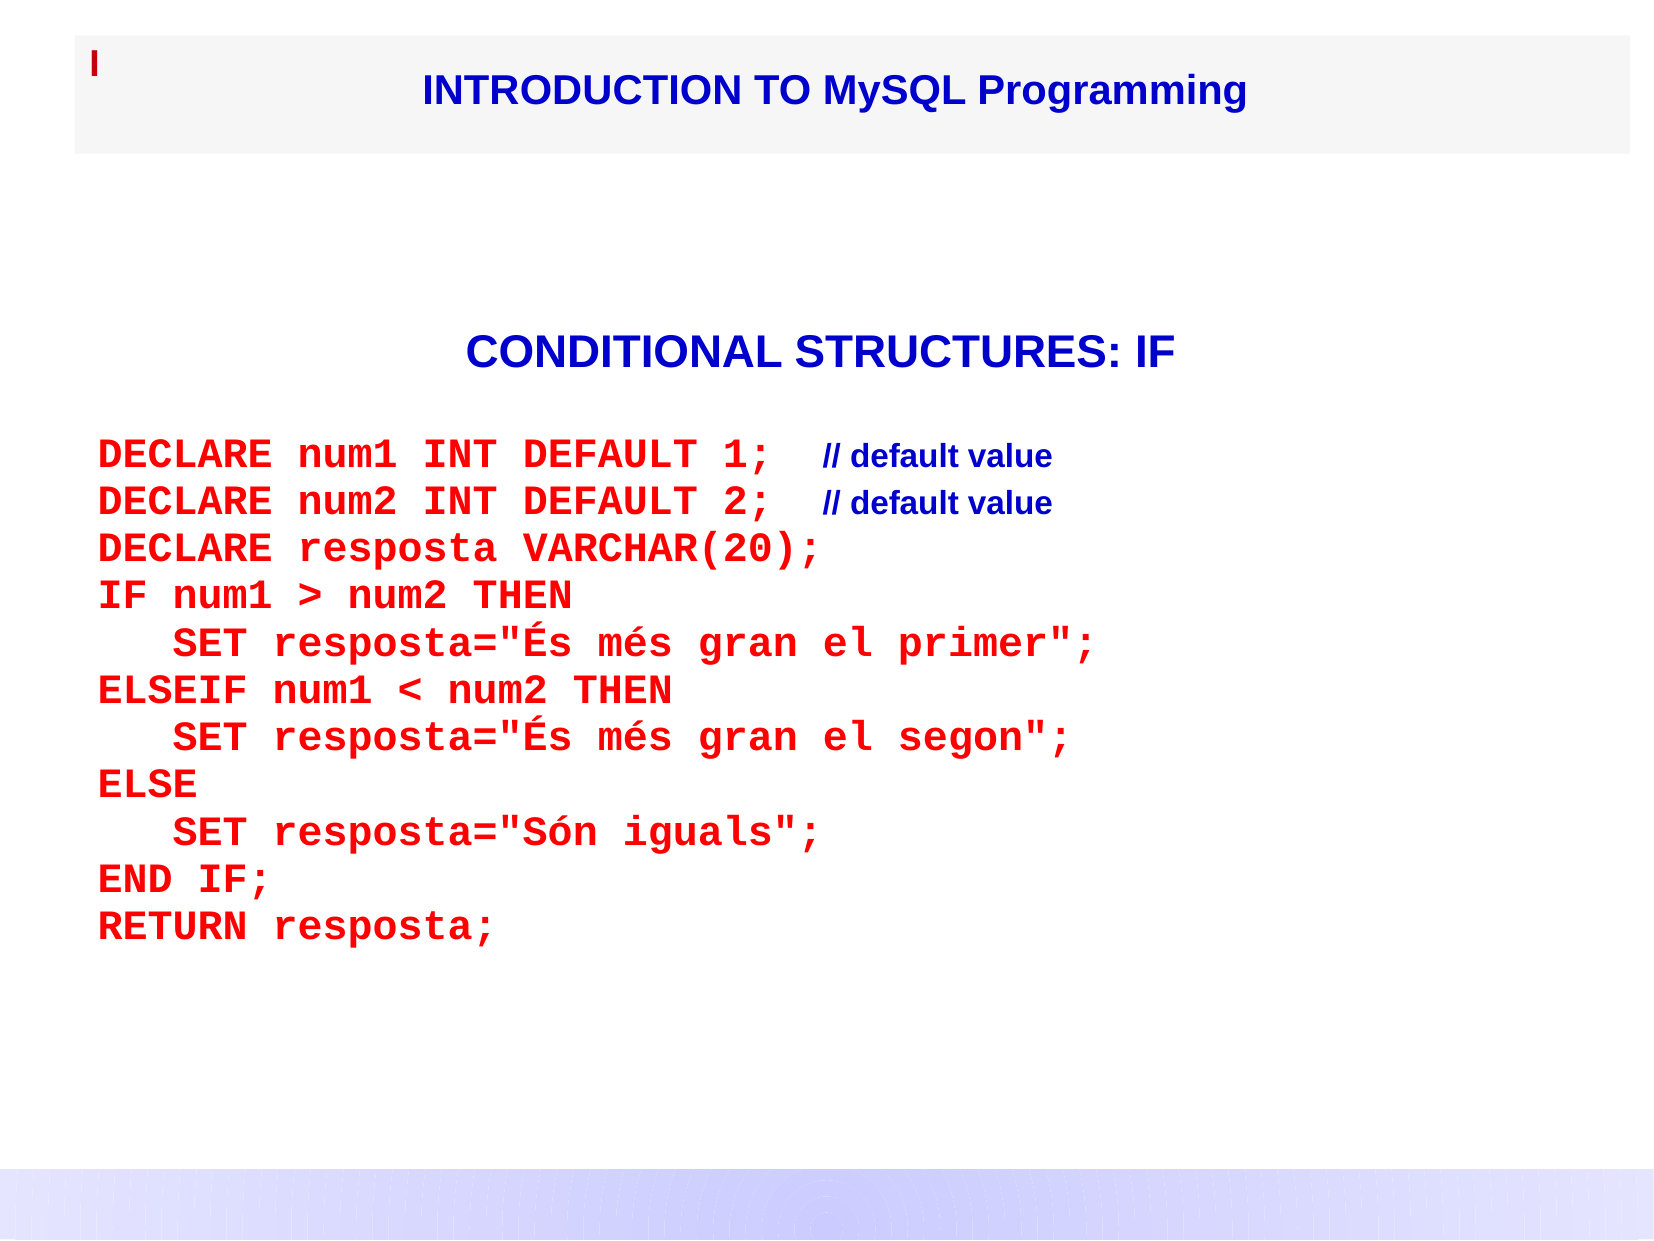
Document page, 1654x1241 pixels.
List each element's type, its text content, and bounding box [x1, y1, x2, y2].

text_box [0, 304, 1654, 1221]
text_box DECLARE num1 INT DEFAULT 1; // default value DECLARE num2 INT DEFAULT 2; // default value DECLARE resposta VARCHAR(20); IF num1 > num2 THEN SET resposta="És més gran el primer"; ELSEIF num1 < num2 THEN SET resposta="És més gran el segon"; ELSE SET resposta="Són iguals"; END IF; RETURN resposta; [82, 425, 1571, 966]
text_box INTRODUCTION TO MySQL Programming [407, 59, 1264, 121]
text_box I [74, 35, 1630, 154]
text_box CONDITIONAL STRUCTURES: IF [129, 318, 1512, 425]
